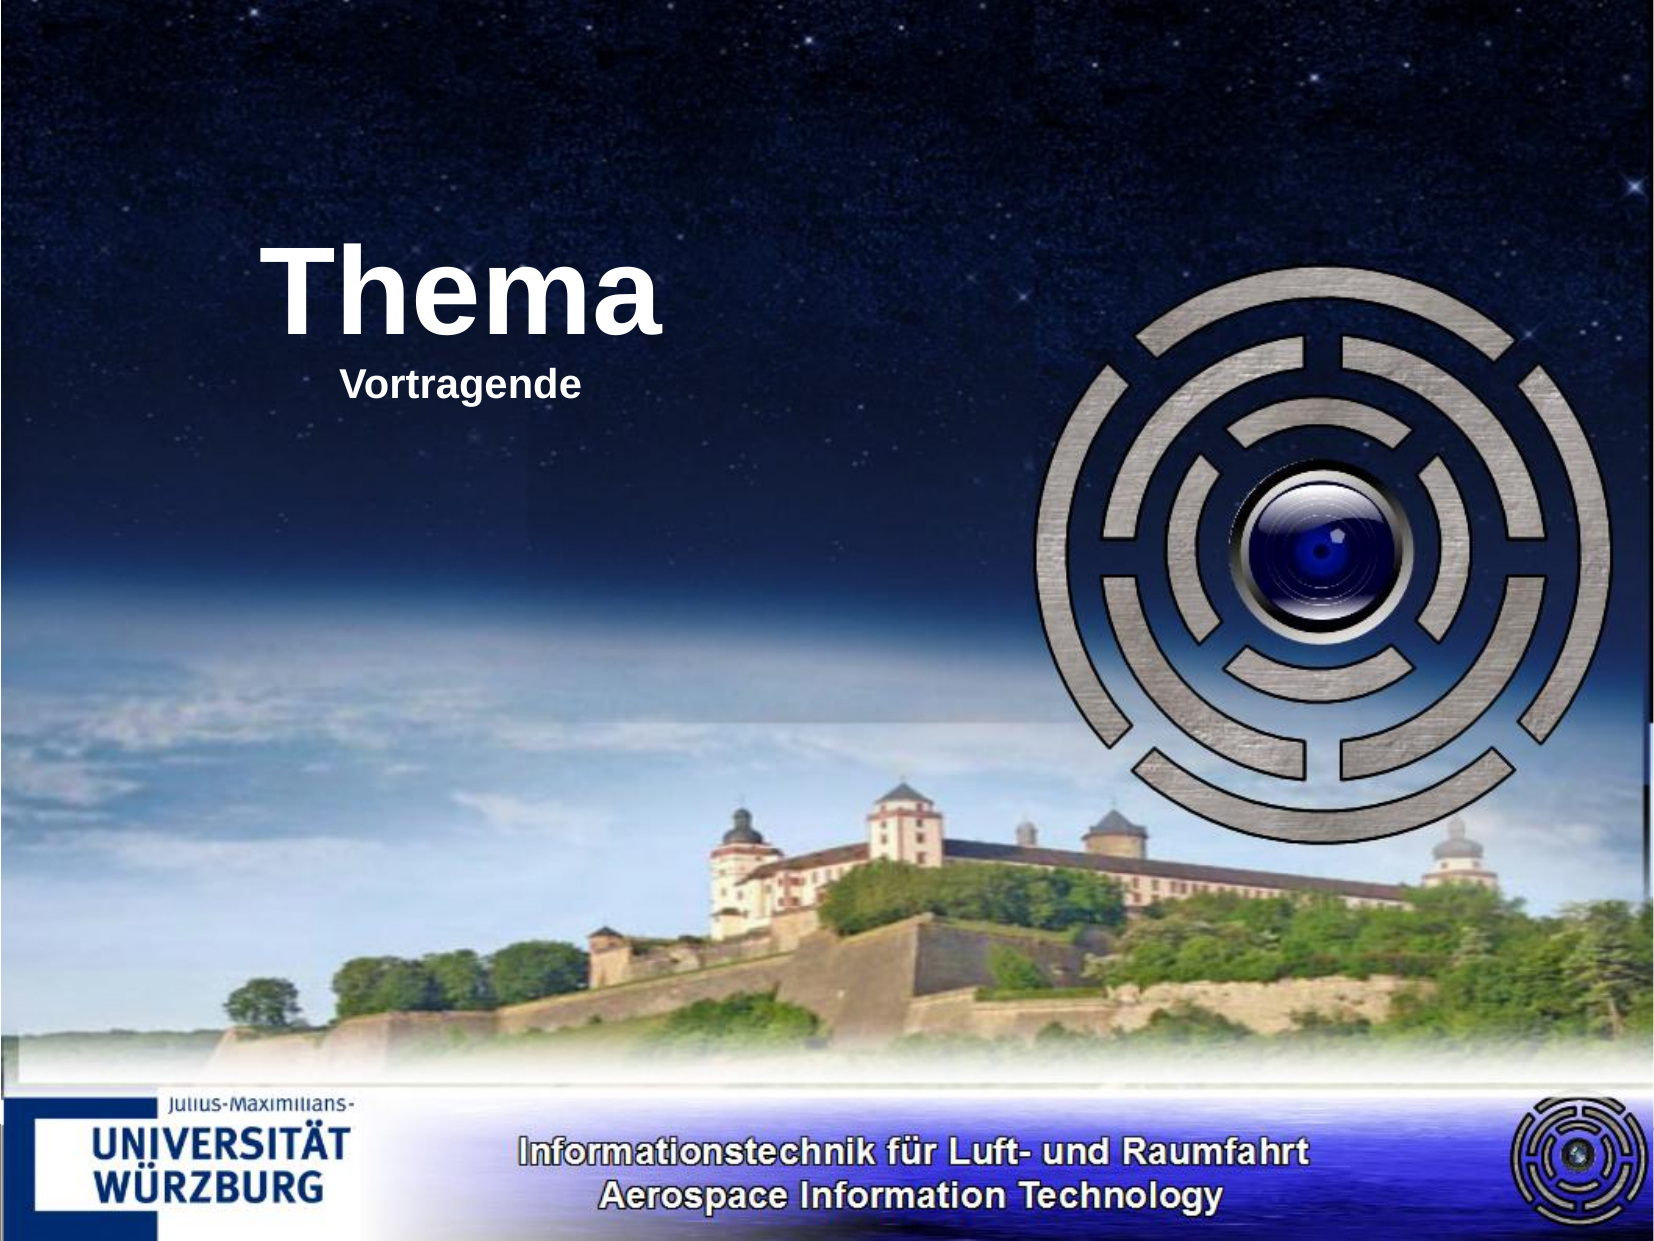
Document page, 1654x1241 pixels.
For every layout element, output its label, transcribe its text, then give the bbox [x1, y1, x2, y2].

text_box Thema Vortragende [244, 213, 677, 417]
picture [0, 0, 1654, 1241]
